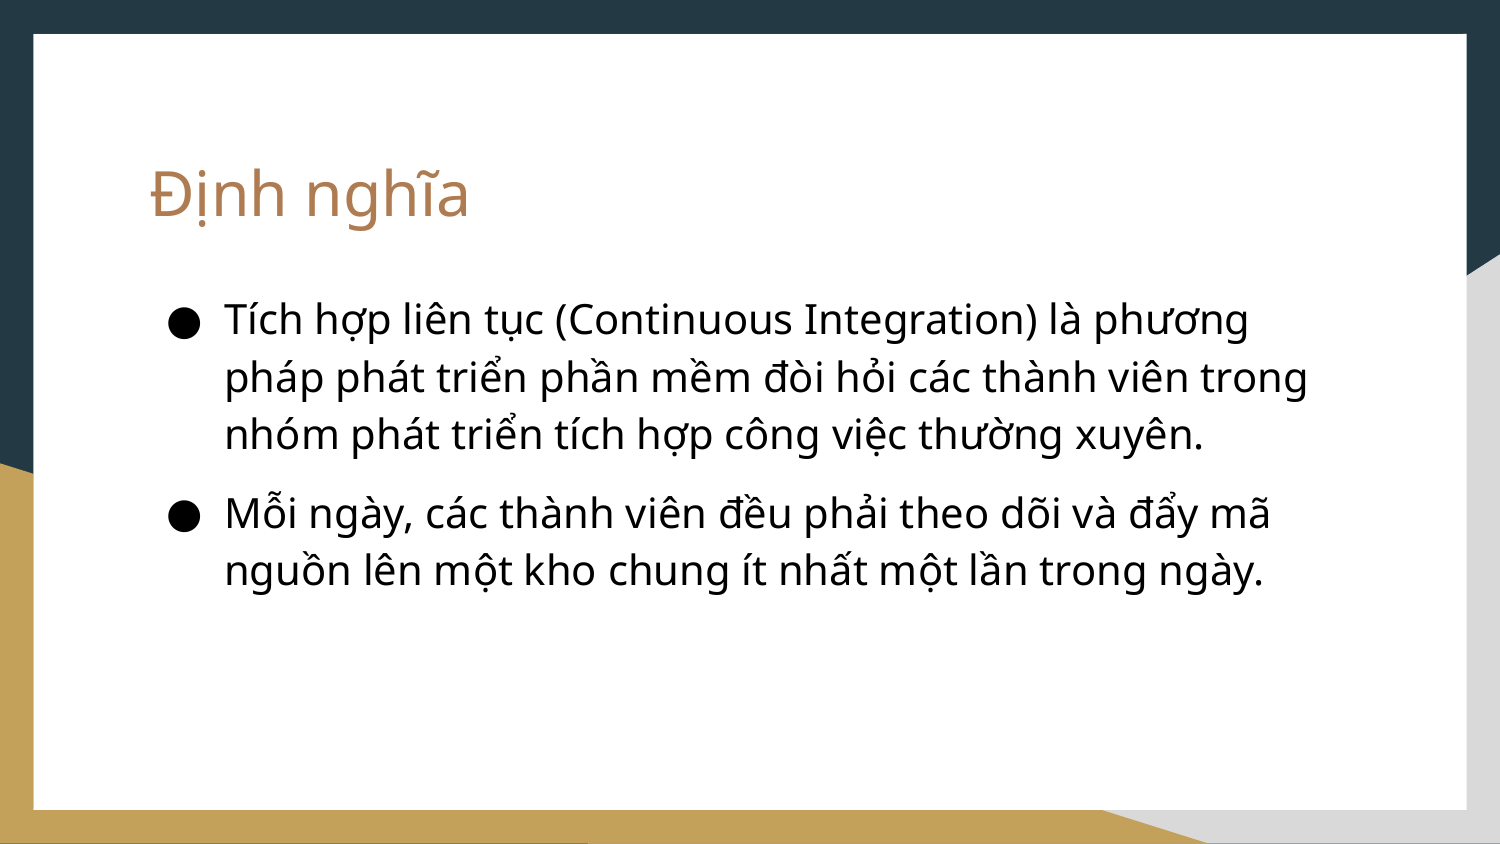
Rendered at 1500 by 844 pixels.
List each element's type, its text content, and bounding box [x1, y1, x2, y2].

title Định nghĩa [134, 138, 1366, 250]
list Tích hợp liên tục (Continuous Integration) là phương pháp phát triển phần mềm đòi hỏi các thành viên trong nhóm phát triển tích hợp công việc thường xuyên. Mỗi ngày, các thành viên đều phải theo dõi và đẩy mã nguồn lên một kho chung ít nhất một lần trong ngày. [134, 270, 1366, 748]
